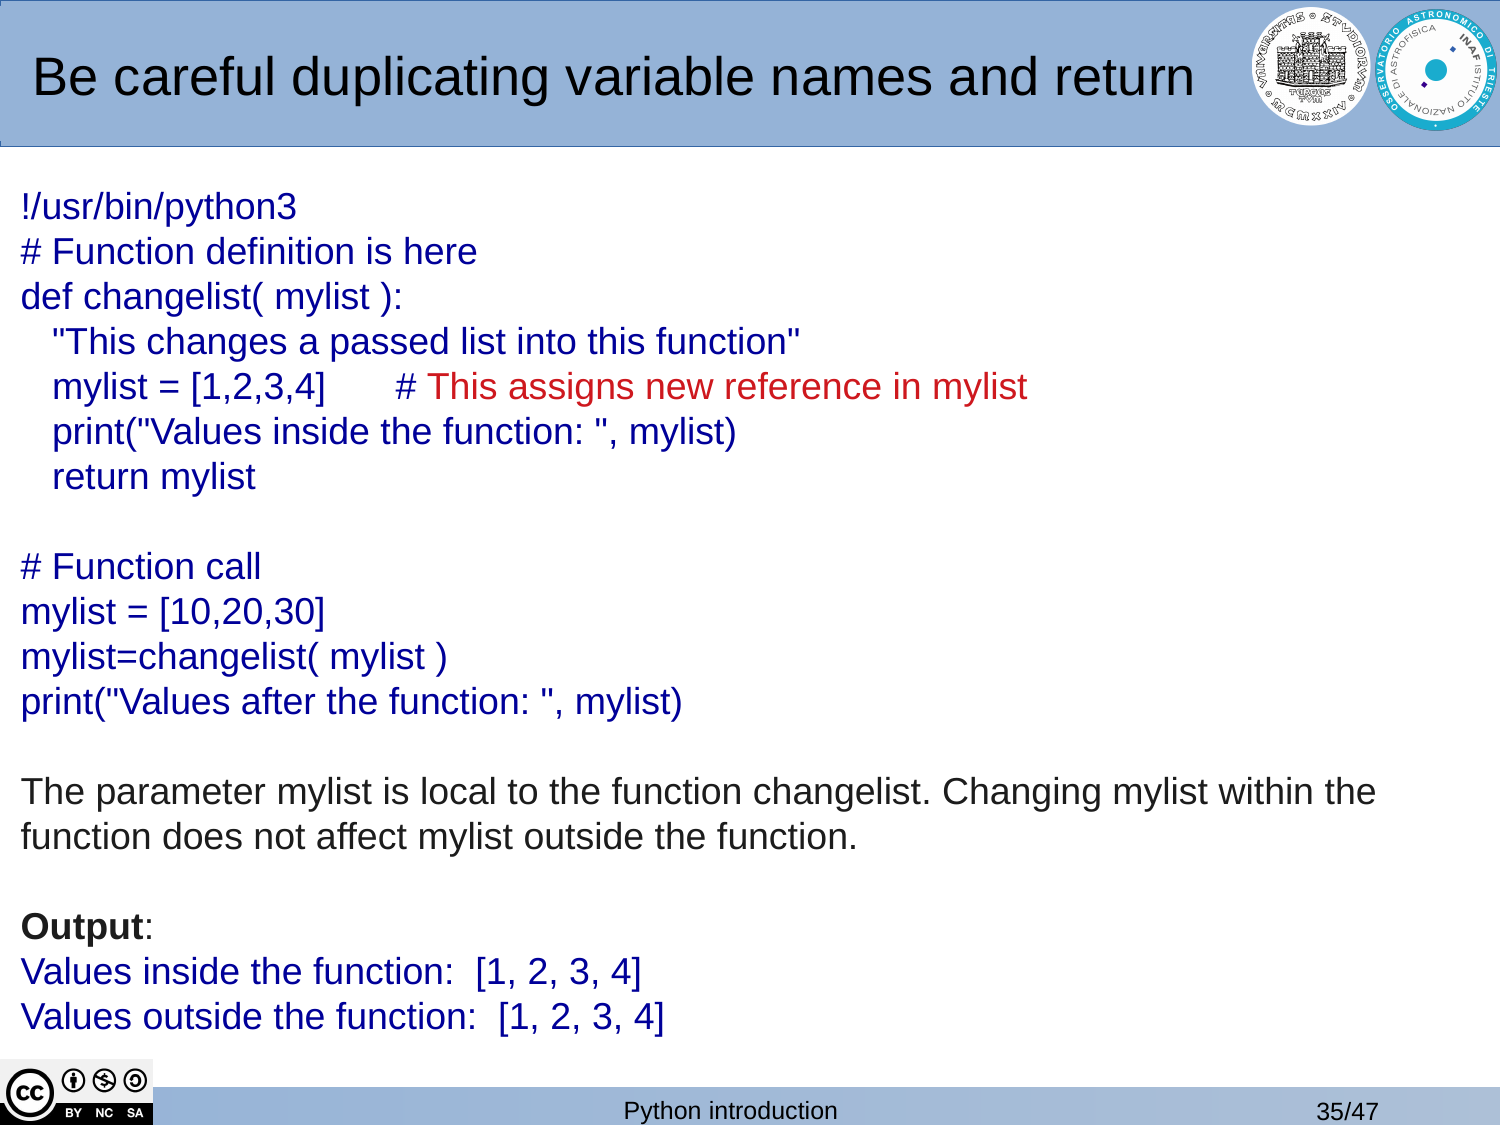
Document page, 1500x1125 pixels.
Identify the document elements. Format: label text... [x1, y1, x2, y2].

picture [0, 1059, 153, 1125]
text_box Be careful duplicating variable names and return [0, 5, 1243, 141]
list !/usr/bin/python3 # Function definition is here def changelist( mylist ): "This changes a passed list into this function" mylist = [1,2,3,4] # This assigns new reference in mylist print("Values inside the function: ", mylist) return mylist # Function call mylist = [10,20,30] mylist=changelist( mylist ) print("Values after the function: ", mylist) The parameter mylist is local to the function changelist. Changing mylist within the function does not affect mylist outside the function. Output: Values inside the function: [1, 2, 3, 4] Values outside the function: [1, 2, 3, 4] [5, 174, 1500, 1111]
picture [1252, 0, 1500, 156]
